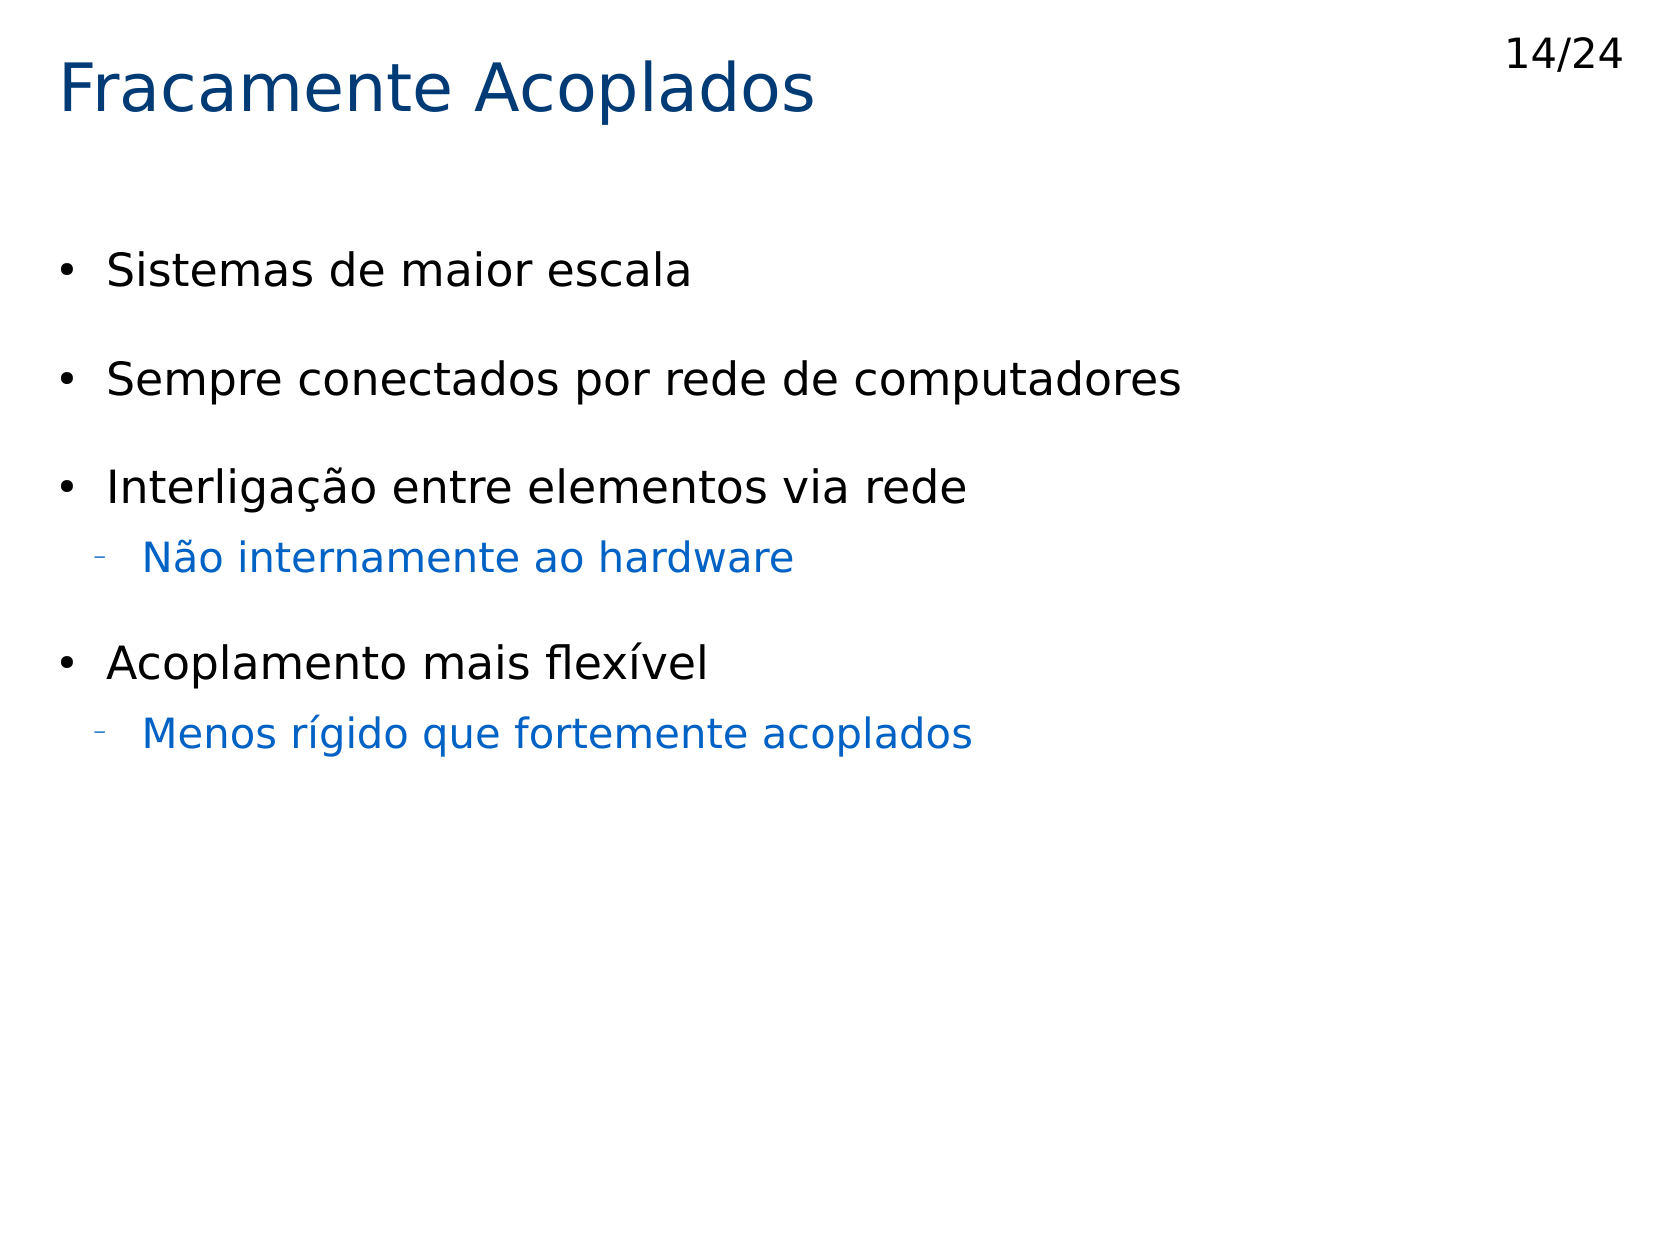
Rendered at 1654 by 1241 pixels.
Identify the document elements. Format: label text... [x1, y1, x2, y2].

list Sistemas de maior escala Sempre conectados por rede de computadores Interligação entre elementos via rede Não internamente ao hardware Acoplamento mais flexível Menos rígido que fortemente acoplados [59, 236, 1595, 1211]
title Fracamente Acoplados [59, 29, 1506, 148]
